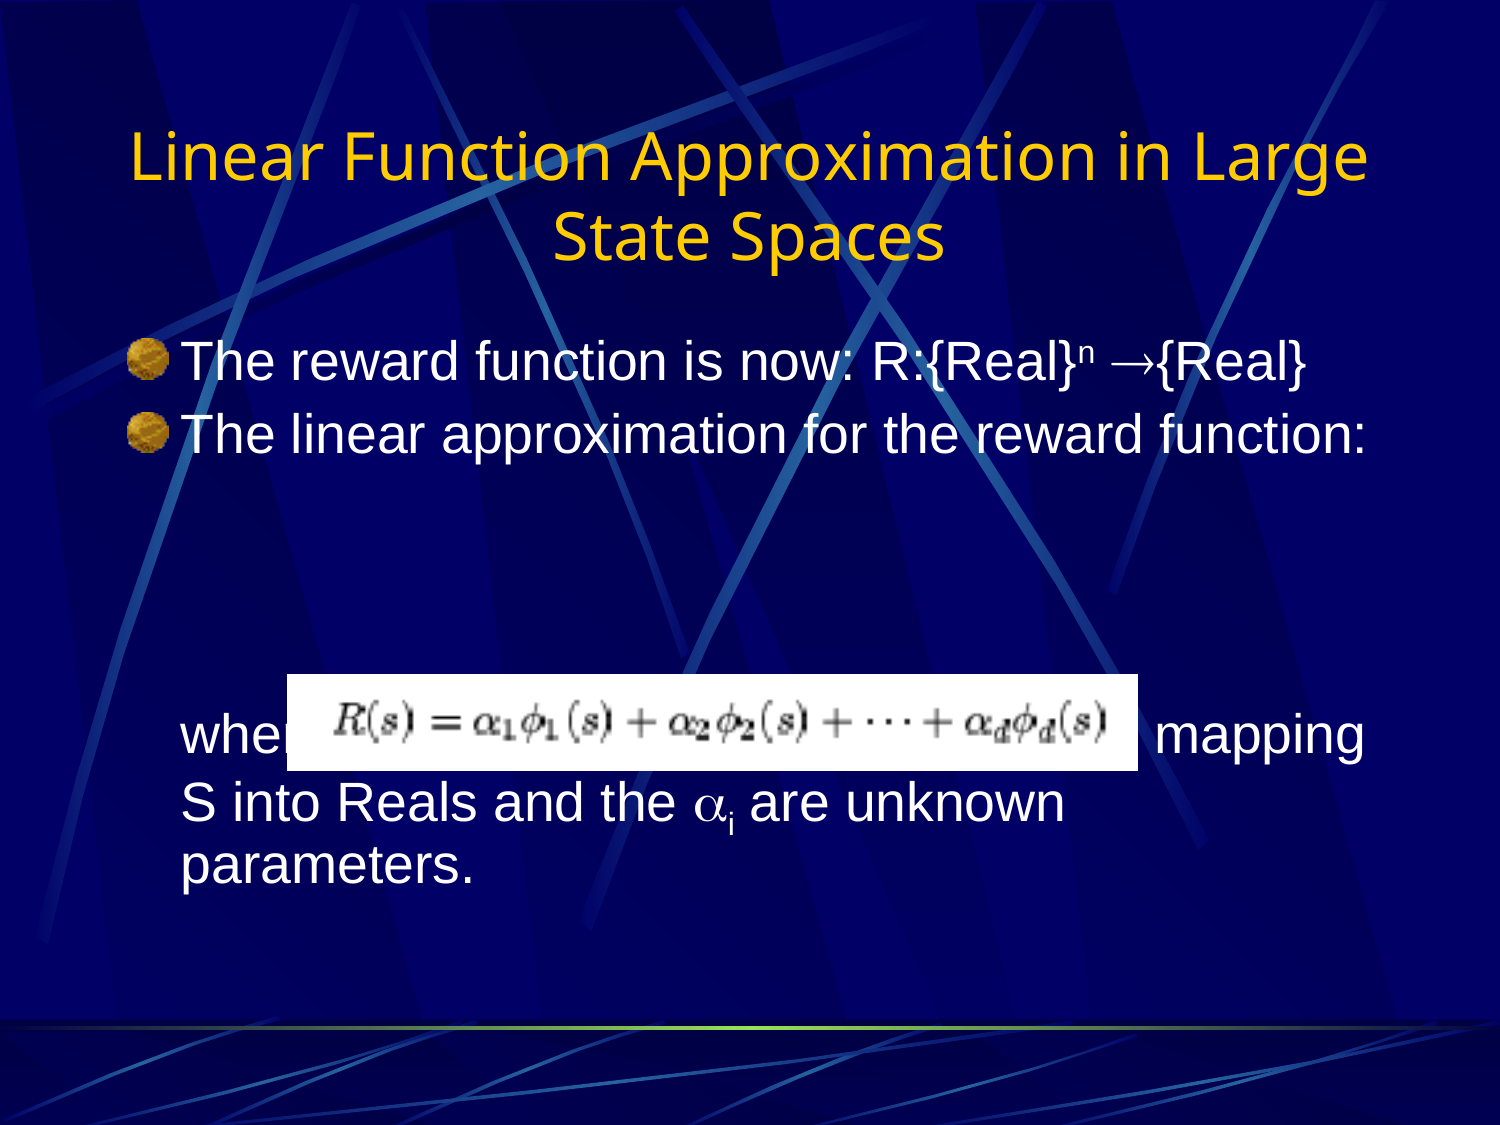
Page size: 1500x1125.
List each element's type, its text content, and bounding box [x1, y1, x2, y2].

list The reward function is now: R:{Real}n{Real} The linear approximation for the reward function: where 1,.., d are known basis function mapping S into Reals and the i are unknown parameters. [112, 324, 1388, 1000]
title Linear Function Approximation in Large State Spaces [112, 106, 1388, 282]
chart [287, 675, 1138, 771]
